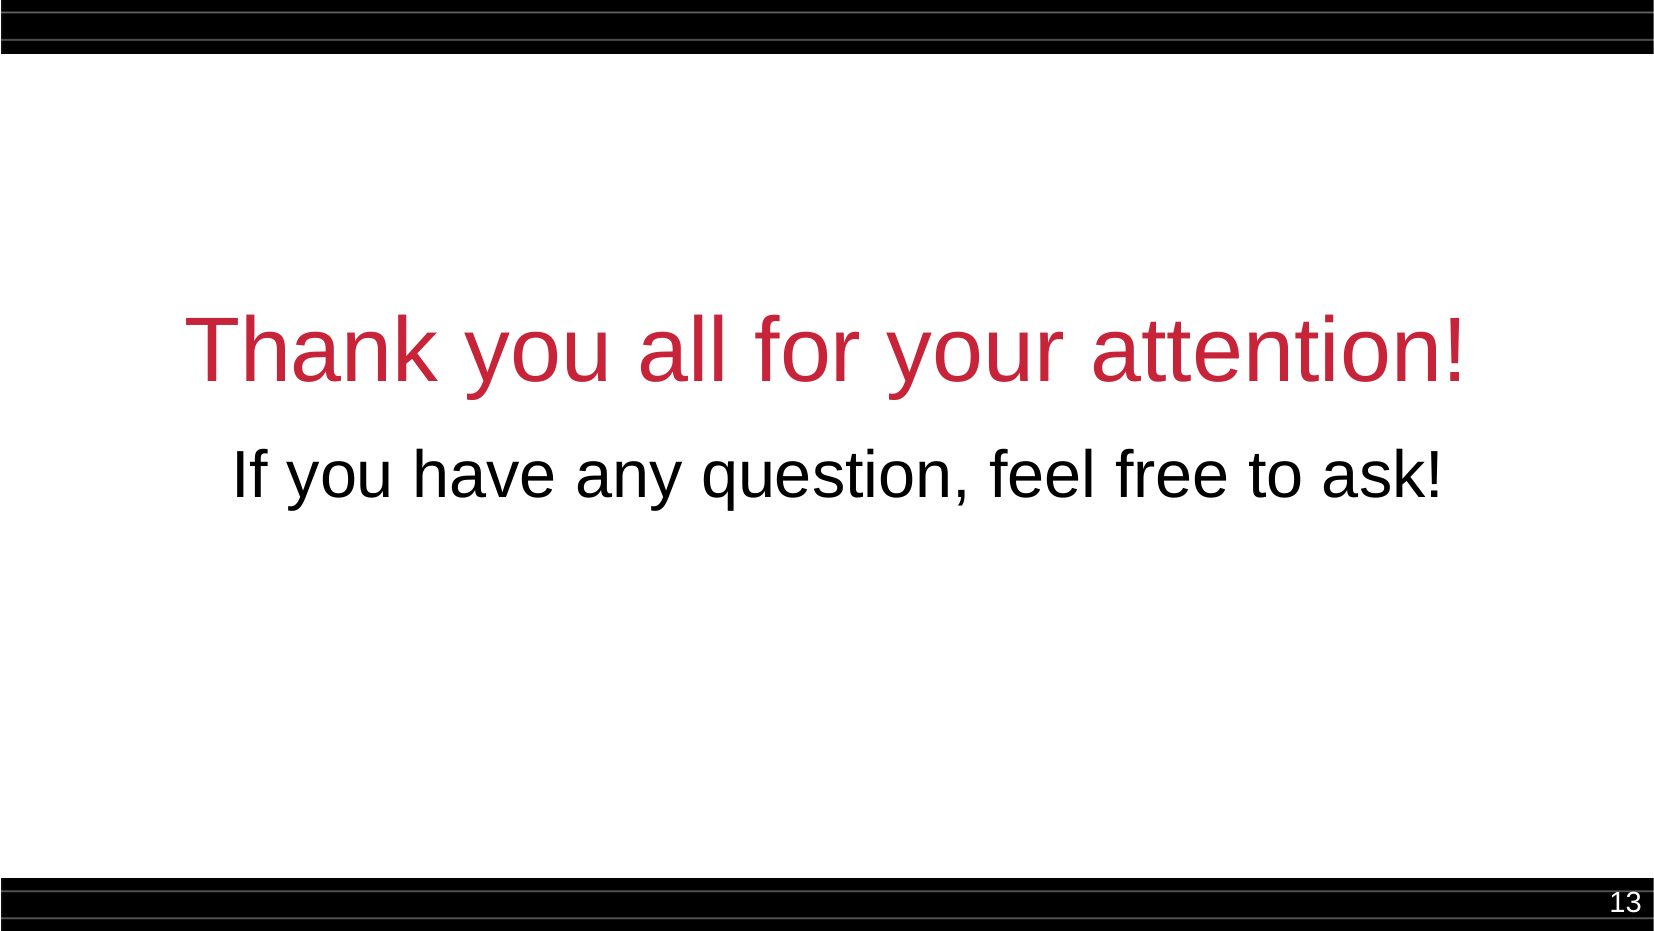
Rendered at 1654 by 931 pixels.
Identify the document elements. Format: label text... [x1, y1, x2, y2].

picture [1, 878, 1654, 931]
list If you have any question, feel free to ask! [59, 437, 1548, 604]
title Thank you all for your attention! [82, 271, 1571, 427]
picture [1, 0, 1654, 54]
